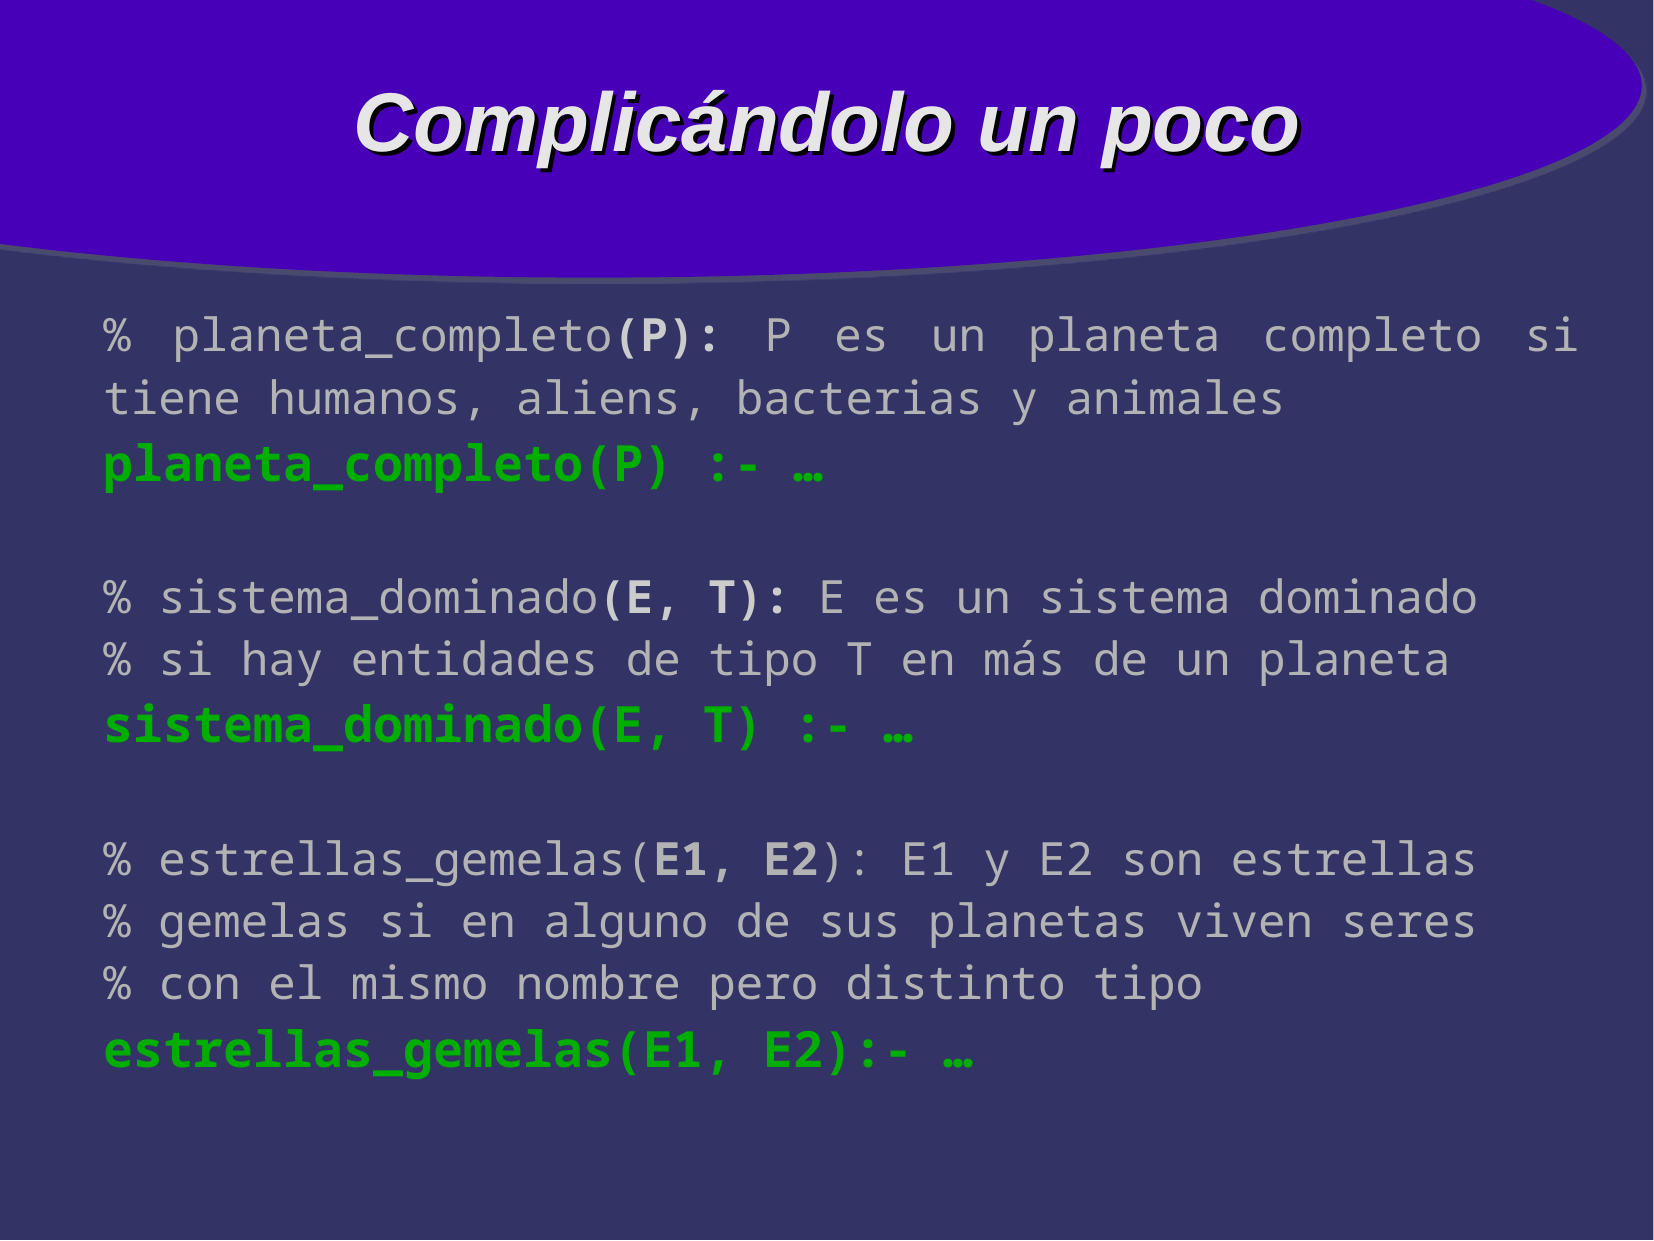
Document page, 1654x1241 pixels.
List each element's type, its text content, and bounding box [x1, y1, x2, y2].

text_box % planeta_completo(P): P es un planeta completo si tiene humanos, aliens, bacterias y animales planeta_completo(P) :- … % sistema_dominado(E, T): E es un sistema dominado % si hay entidades de tipo T en más de un planeta sistema_dominado(E, T) :- … % estrellas_gemelas(E1, E2): E1 y E2 son estrellas % gemelas si en alguno de sus planetas viven seres % con el mismo nombre pero distinto tipo estrellas_gemelas(E1, E2):- … [88, 295, 1595, 1188]
title Complicándolo un poco [121, 19, 1534, 227]
